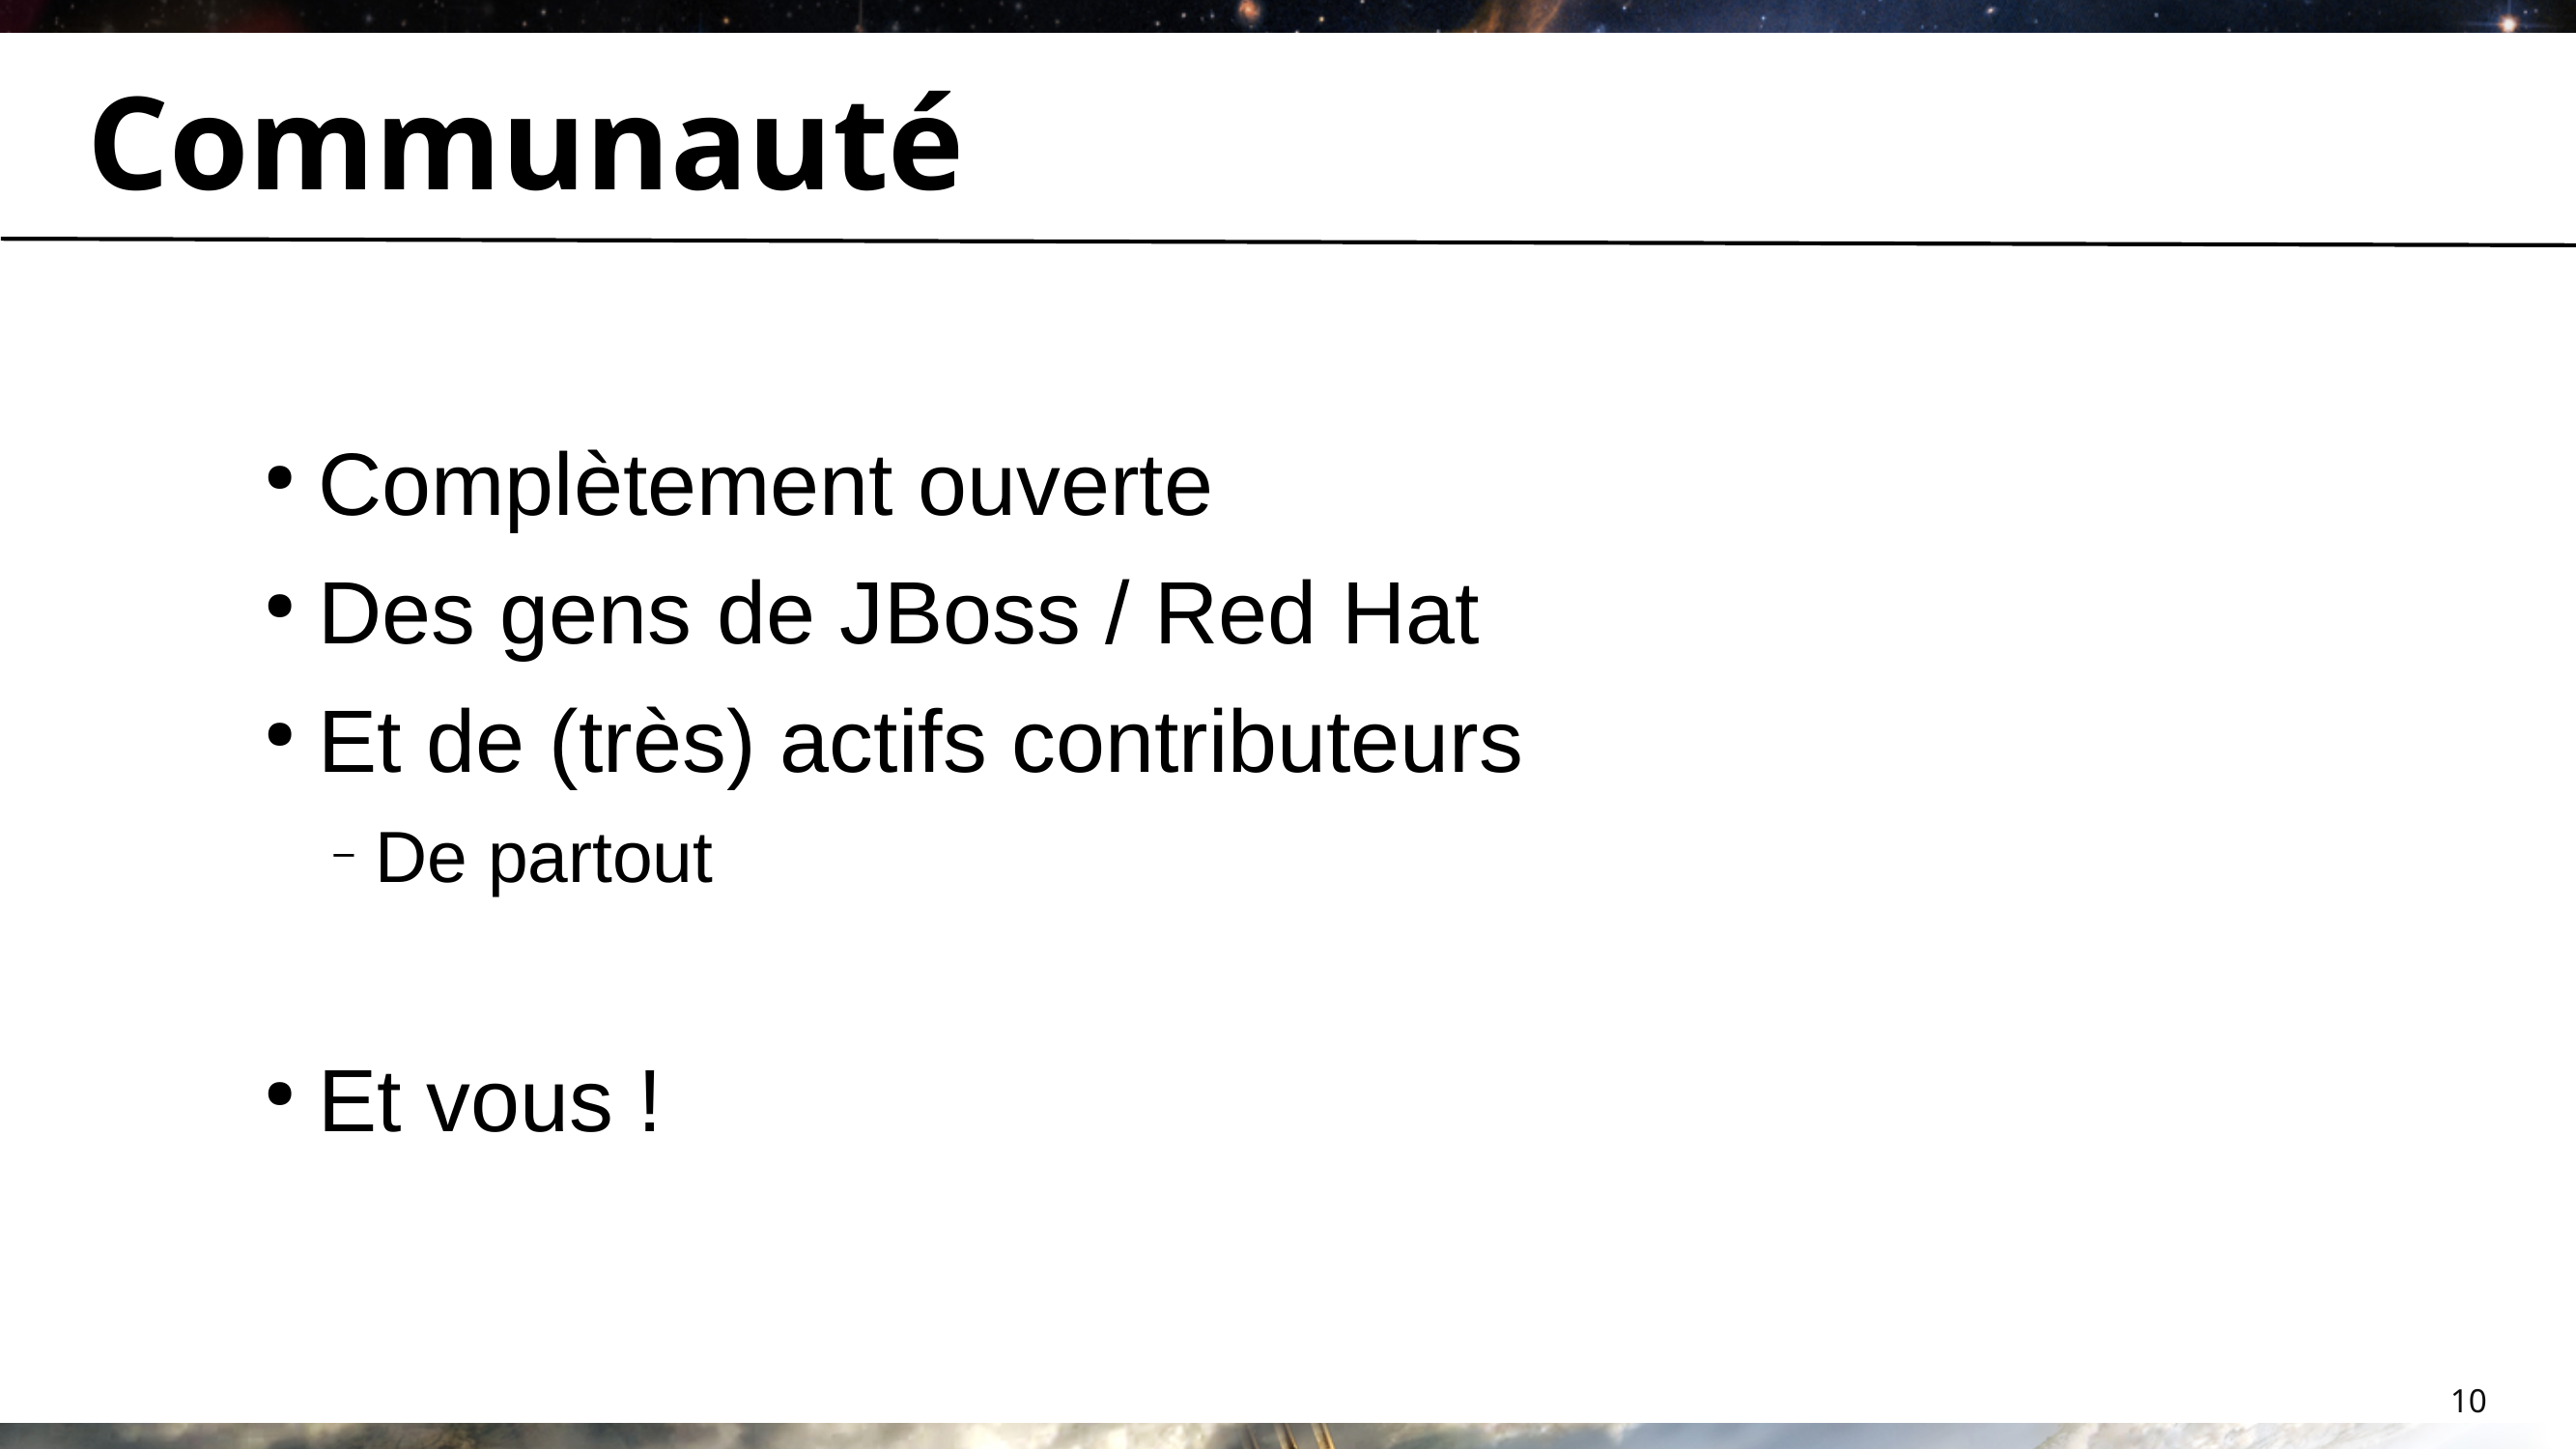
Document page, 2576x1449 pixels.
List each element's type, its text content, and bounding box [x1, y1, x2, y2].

picture [0, 0, 2576, 33]
title Communauté [70, 37, 2526, 241]
text_box <number> [2431, 1373, 2505, 1424]
list Complètement ouverte Des gens de JBoss / Red Hat Et de (très) actifs contributeurs De partout Et vous ! [193, 418, 2383, 1422]
picture [0, 1423, 2576, 1449]
